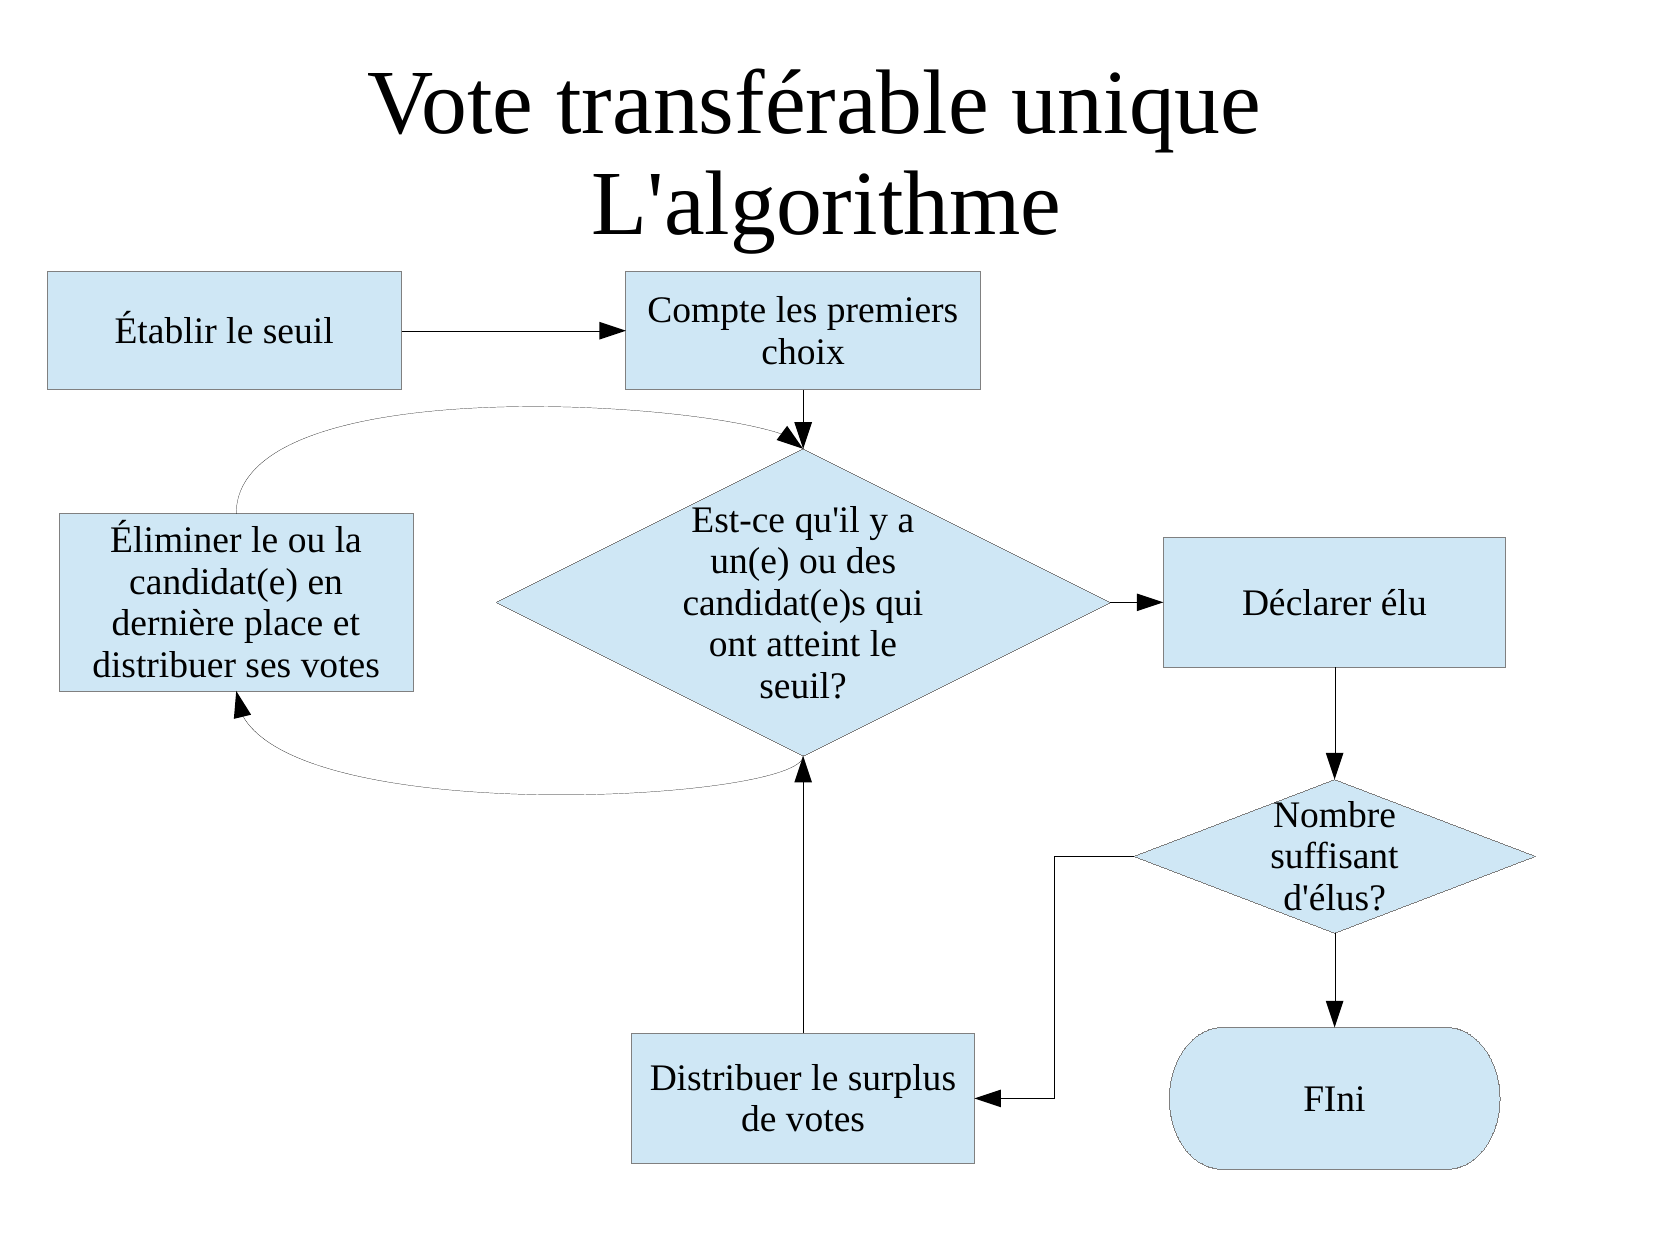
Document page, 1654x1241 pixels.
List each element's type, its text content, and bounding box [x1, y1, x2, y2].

text_box Distribuer le surplus de votes [631, 1033, 975, 1164]
text_box Éliminer le ou la candidat(e) en dernière place et distribuer ses votes [59, 513, 414, 692]
text_box FIni [1169, 1027, 1501, 1170]
text_box Nombre suffisant d'élus? [1134, 779, 1536, 934]
text_box Est-ce qu'il y a un(e) ou des candidat(e)s qui ont atteint le seuil? [496, 449, 1110, 756]
text_box Établir le seuil [47, 271, 402, 390]
text_box Compte les premiers choix [625, 271, 981, 390]
title Vote transférable unique L'algorithme [82, 49, 1571, 257]
text_box Déclarer élu [1163, 537, 1506, 668]
